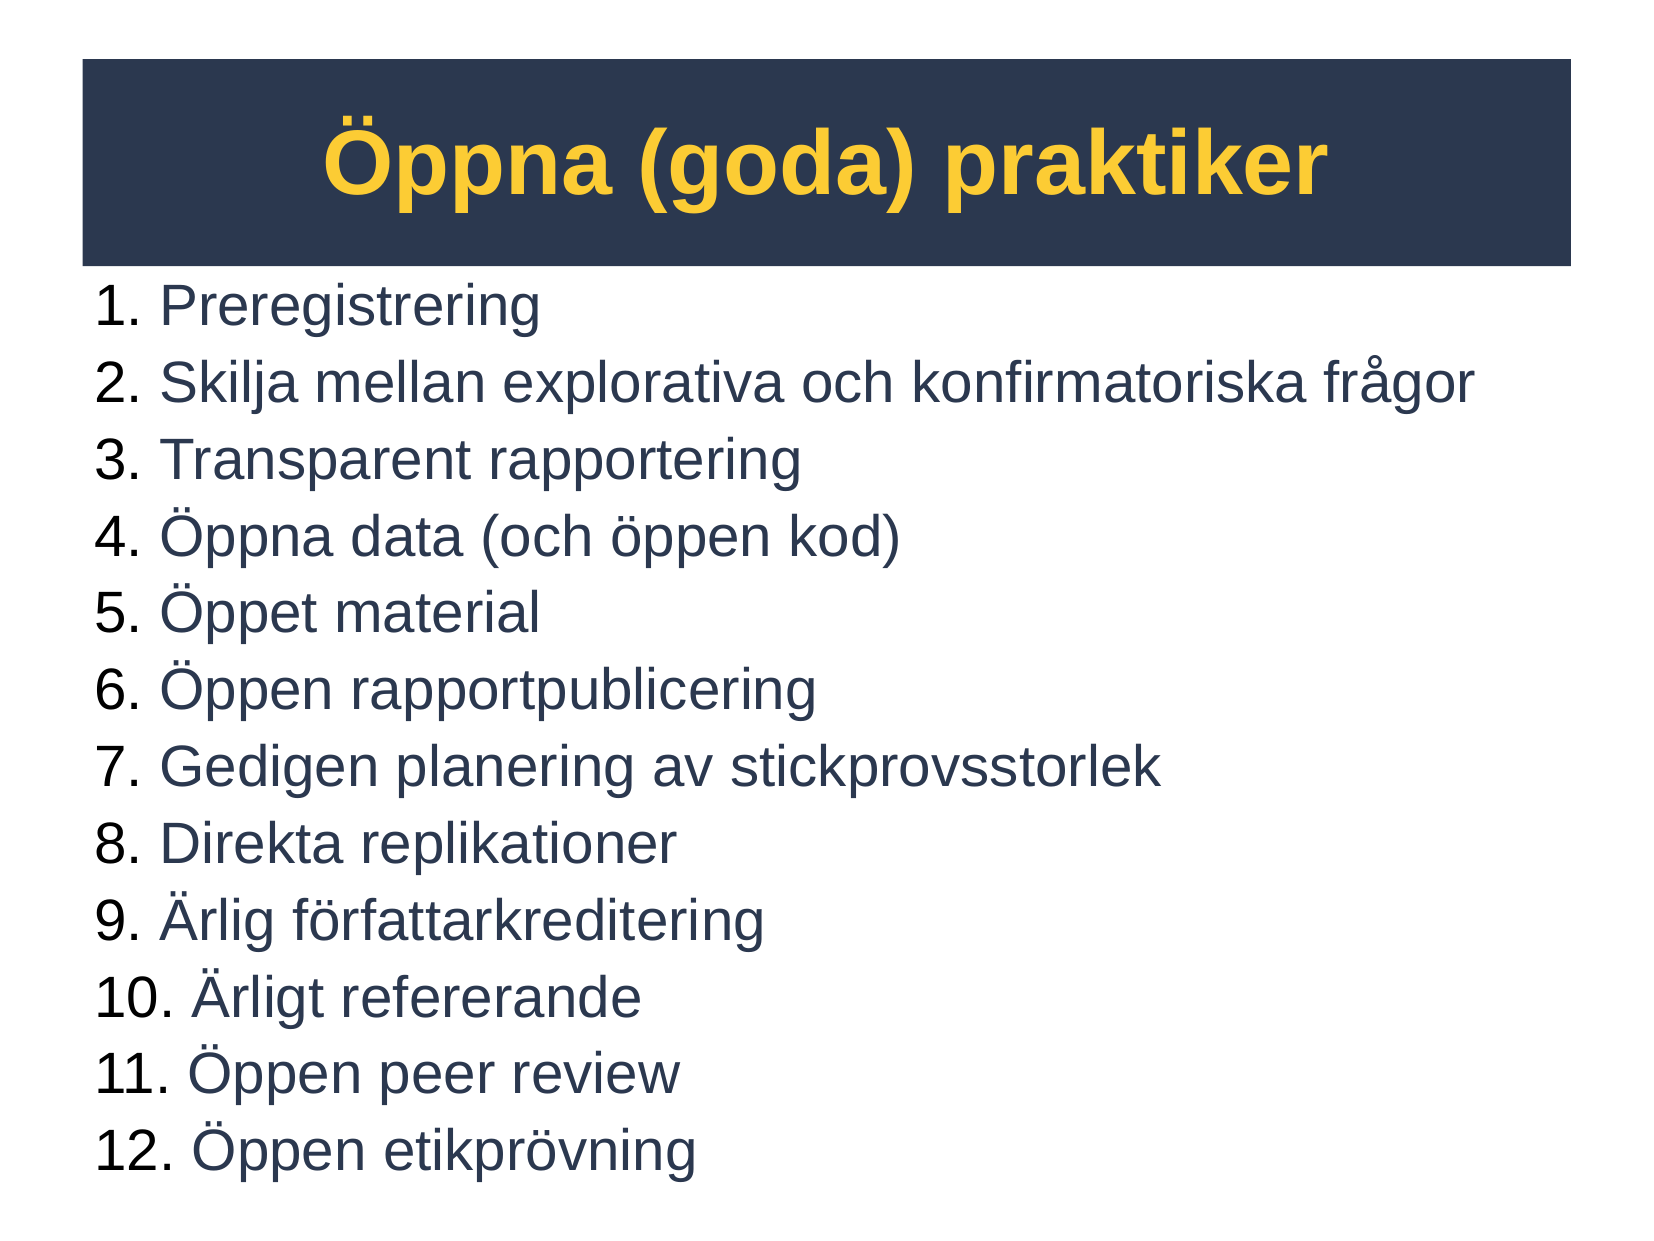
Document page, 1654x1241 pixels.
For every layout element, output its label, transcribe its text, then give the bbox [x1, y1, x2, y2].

subtitle Preregistrering Skilja mellan explorativa och konfirmatoriska frågor Transparent rapportering Öppna data (och öppen kod) Öppet material Öppen rapportpublicering Gedigen planering av stickprovsstorlek Direkta replikationer Ärlig författarkreditering Ärligt refererande Öppen peer review Öppen etikprövning [94, 272, 1583, 1184]
title Öppna (goda) praktiker [82, 59, 1571, 267]
